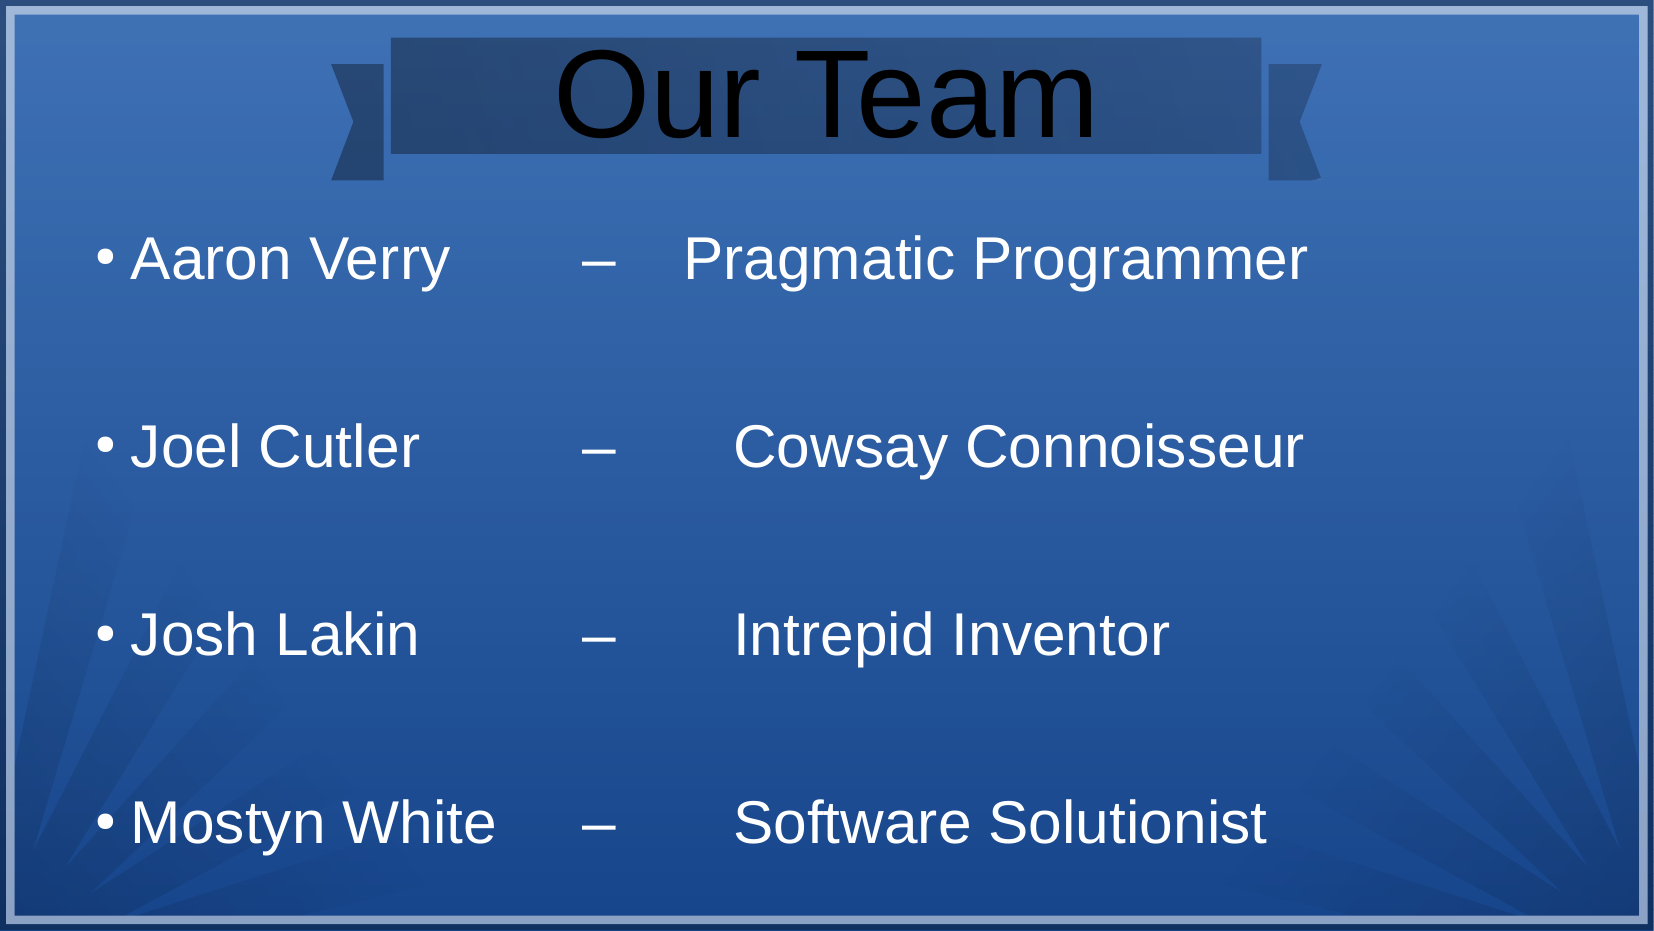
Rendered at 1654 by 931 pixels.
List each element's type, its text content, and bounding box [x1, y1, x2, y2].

title Our Team [389, 24, 1264, 165]
list Aaron Verry – Pragmatic Programmer Joel Cutler – Cowsay Connoisseur Josh Lakin – Intrepid Inventor Mostyn White – Software Solutionist [82, 224, 1571, 863]
